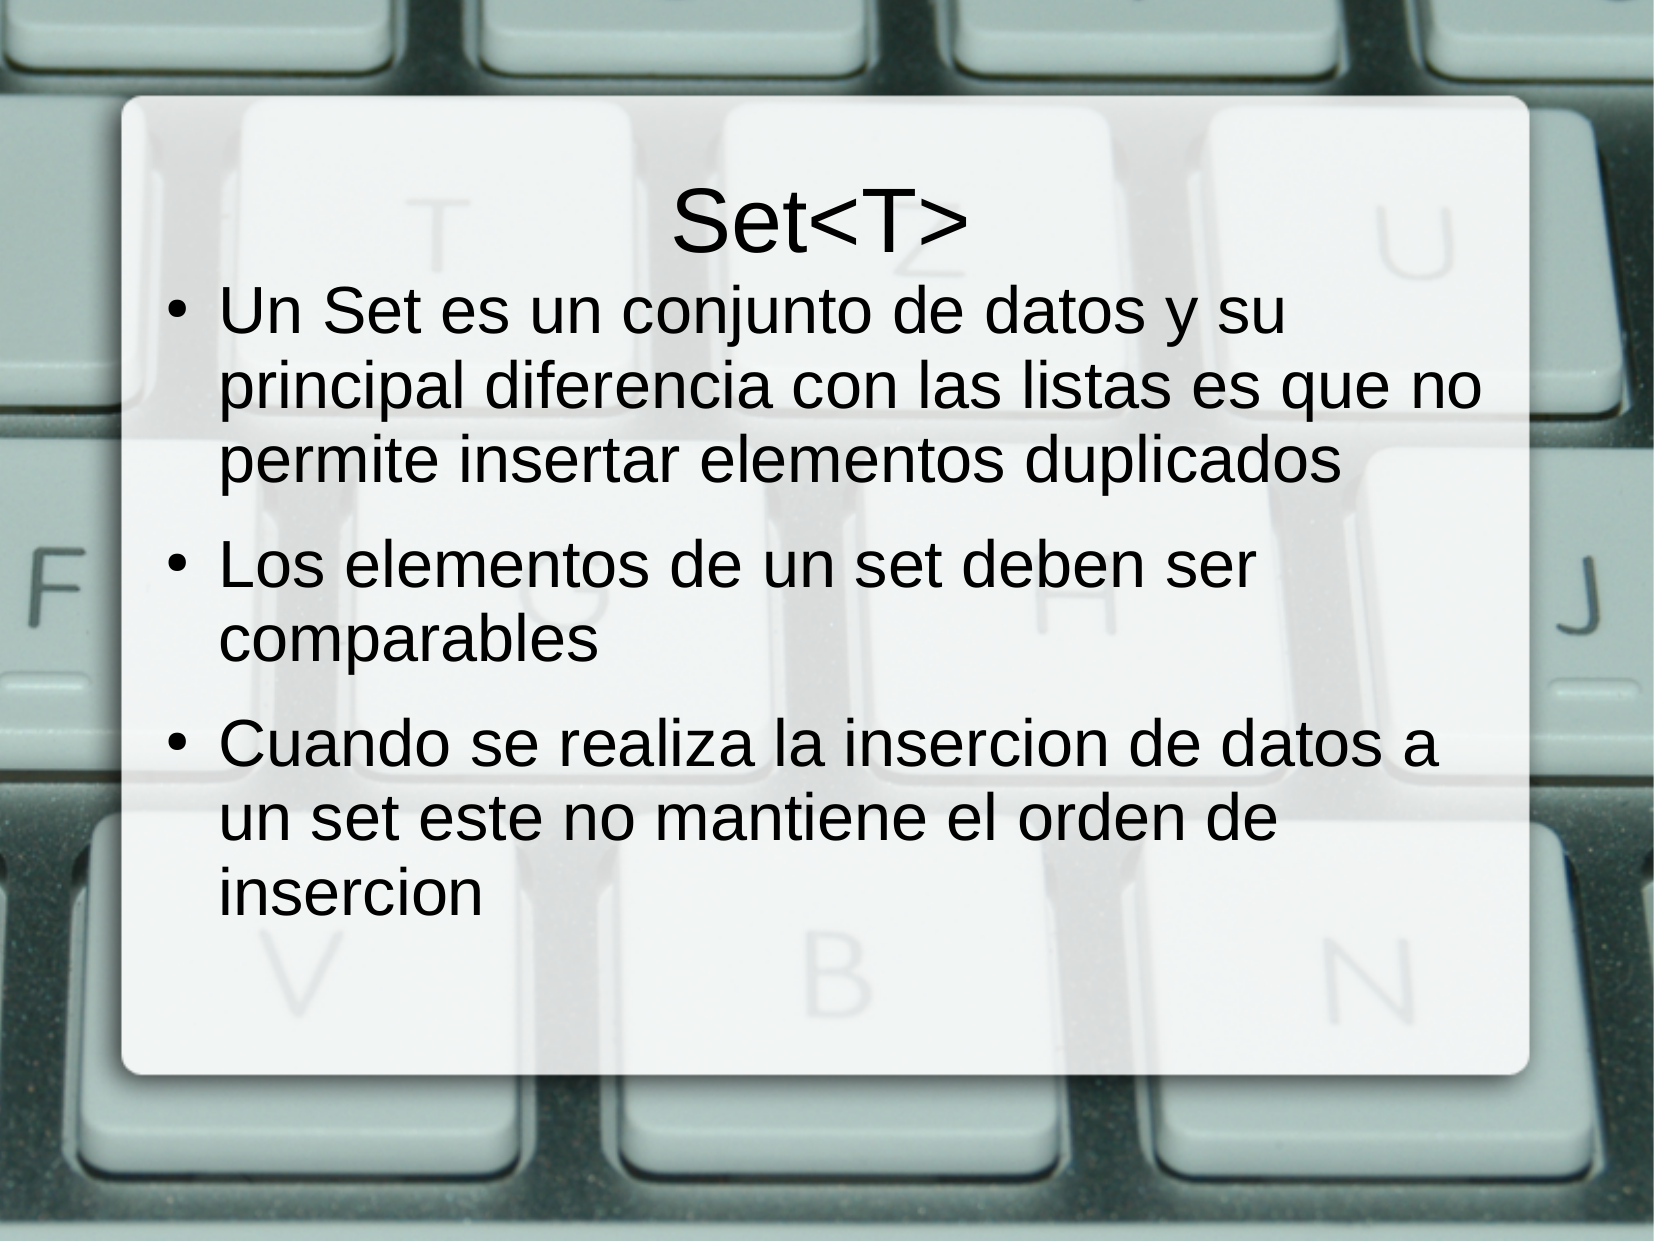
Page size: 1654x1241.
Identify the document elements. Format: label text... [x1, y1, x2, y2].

title Set<T> [135, 117, 1506, 325]
list Un Set es un conjunto de datos y su principal diferencia con las listas es que no permite insertar elementos duplicados Los elementos de un set deben ser comparables Cuando se realiza la insercion de datos a un set este no mantiene el orden de insercion [147, 272, 1506, 993]
picture [0, 0, 1654, 1241]
